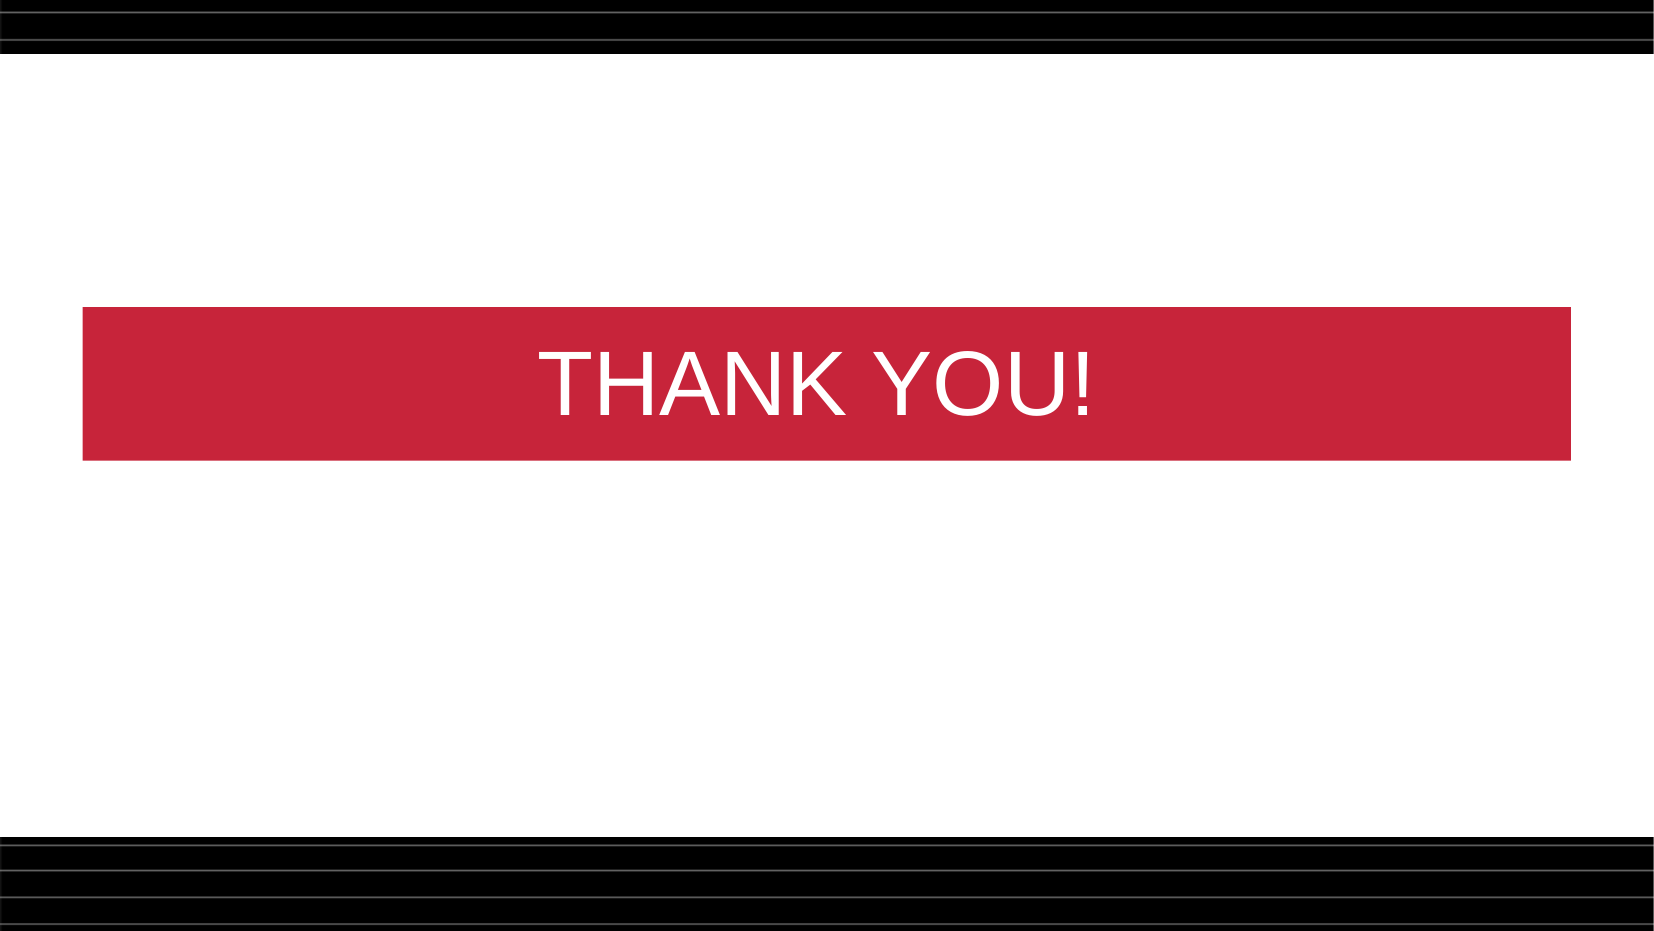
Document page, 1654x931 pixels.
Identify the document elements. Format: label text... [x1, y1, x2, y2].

title THANK YOU! [82, 307, 1571, 461]
picture [0, 0, 1654, 54]
picture [0, 837, 1654, 931]
